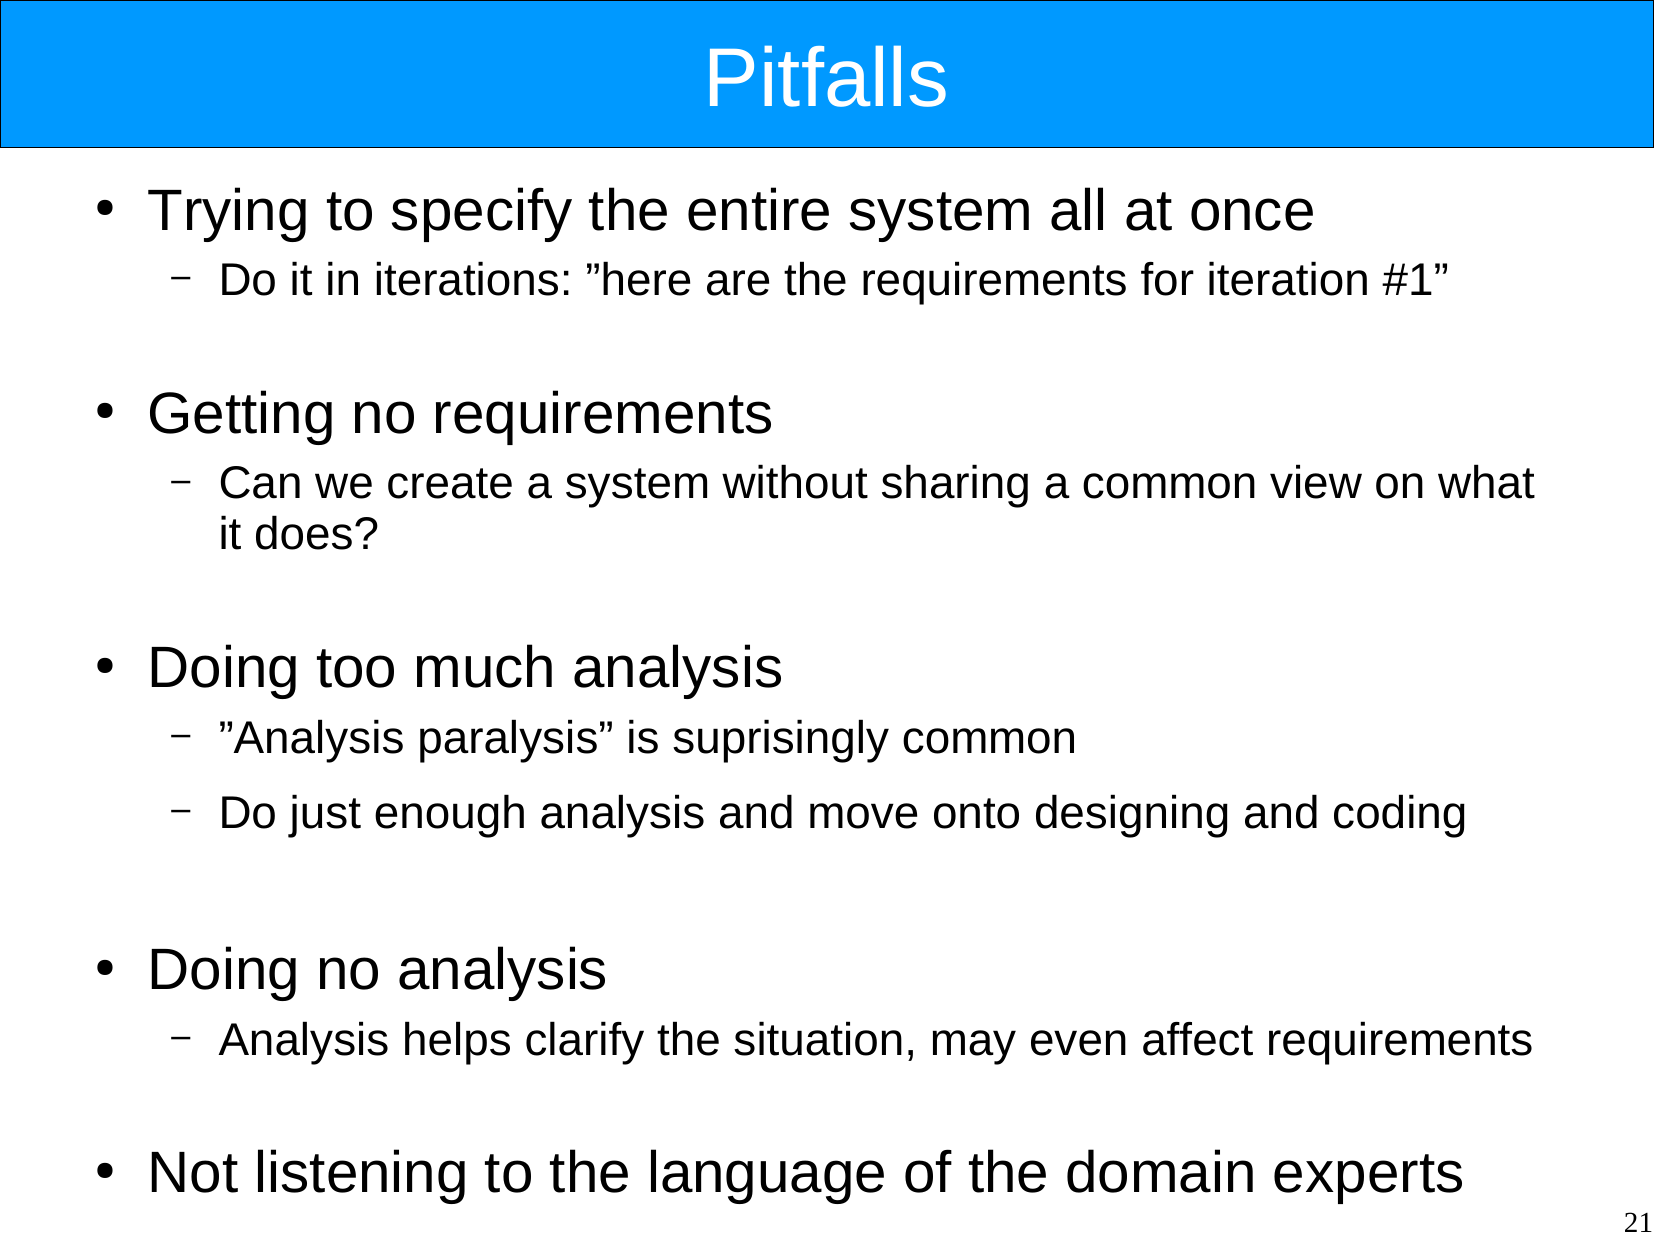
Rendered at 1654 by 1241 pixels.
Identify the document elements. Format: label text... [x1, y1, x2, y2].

title Pitfalls [82, 21, 1571, 135]
list Trying to specify the entire system all at once Do it in iterations: ”here are the requirements for iteration #1” Getting no requirements Can we create a system without sharing a common view on what it does? Doing too much analysis ”Analysis paralysis” is suprisingly common Do just enough analysis and move onto designing and coding Doing no analysis Analysis helps clarify the situation, may even affect requirements Not listening to the language of the domain experts [76, 177, 1565, 1202]
